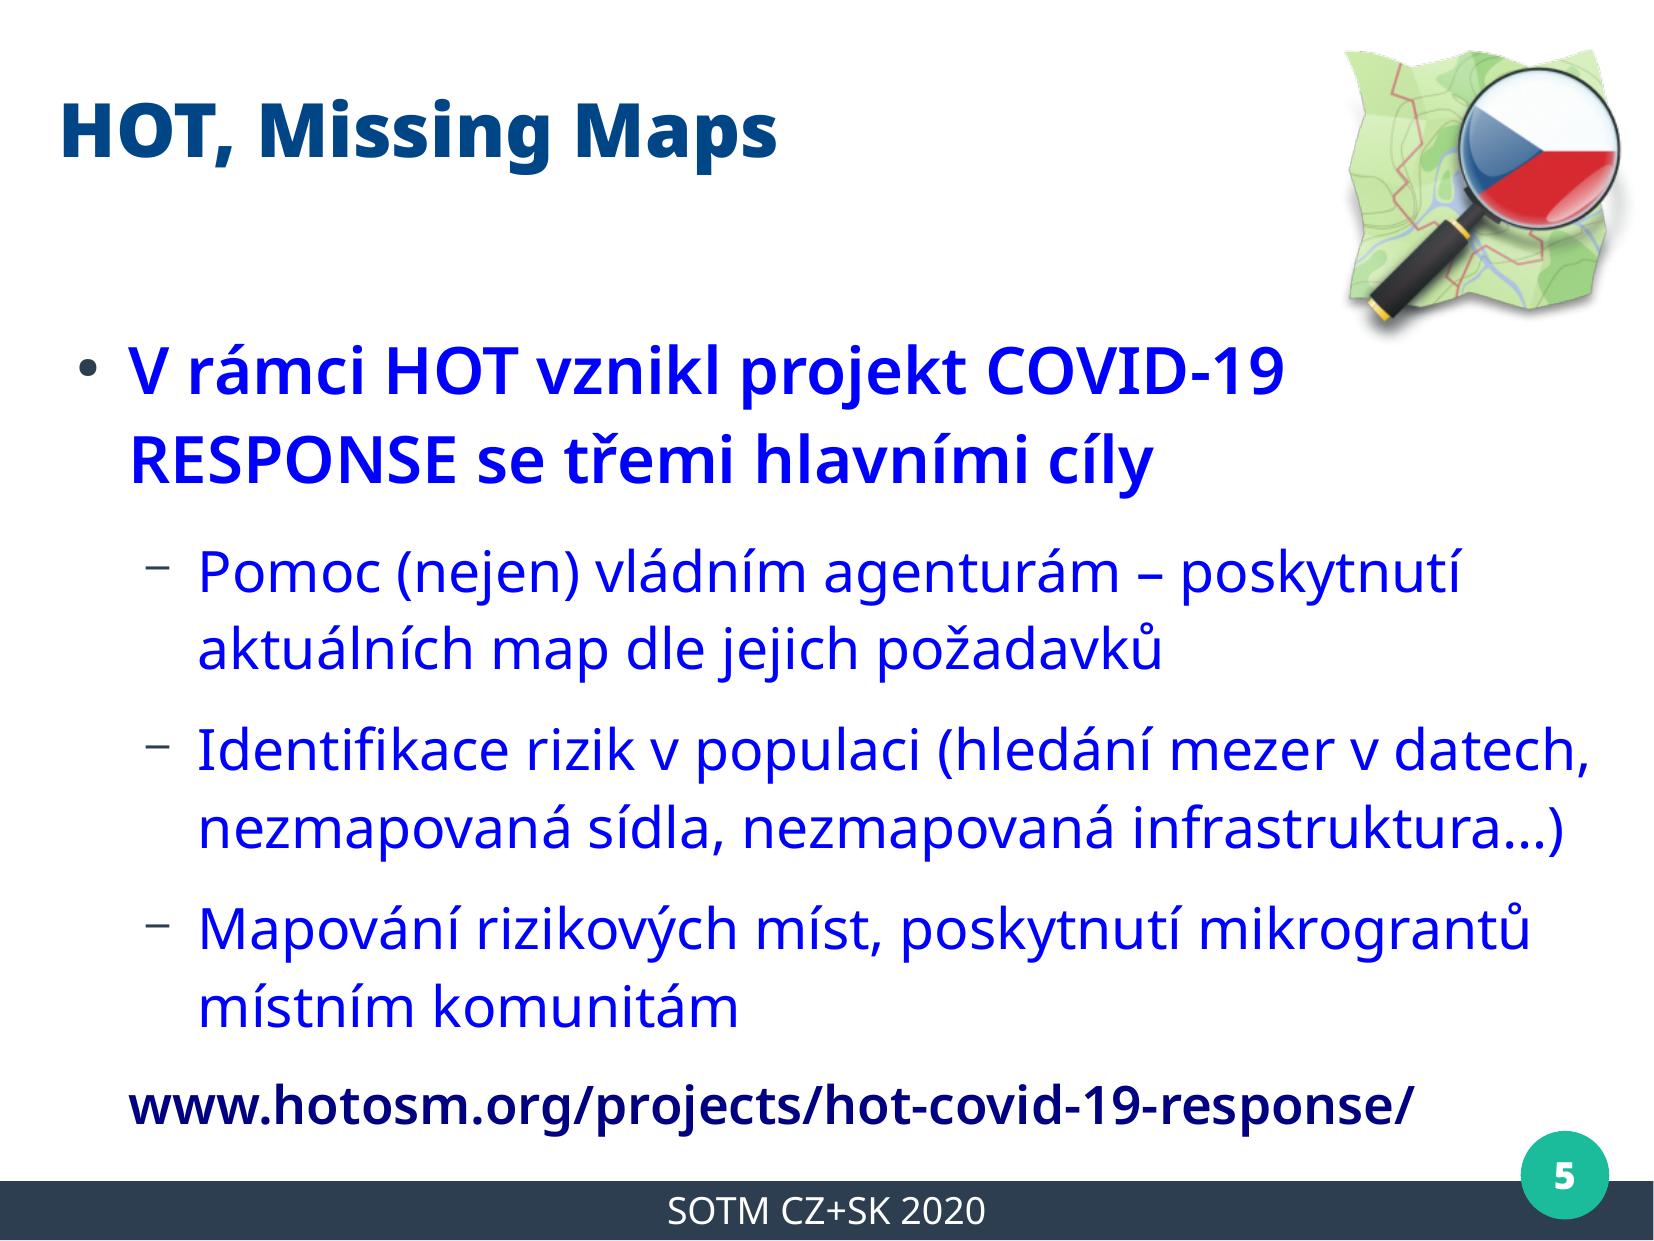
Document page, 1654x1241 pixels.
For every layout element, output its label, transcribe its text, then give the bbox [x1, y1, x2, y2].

list V rámci HOT vznikl projekt COVID-19 RESPONSE se třemi hlavními cíly Pomoc (nejen) vládním agenturám – poskytnutí aktuálních map dle jejich požadavků Identifikace rizik v populaci (hledání mezer v datech, nezmapovaná sídla, nezmapovaná infrastruktura…) Mapování rizikových míst, poskytnutí mikrograntů místním komunitám www.hotosm.org/projects/hot-covid-19-response/ [59, 324, 1595, 1152]
picture [1334, 49, 1635, 350]
title HOT, Missing Maps [59, 49, 1347, 207]
